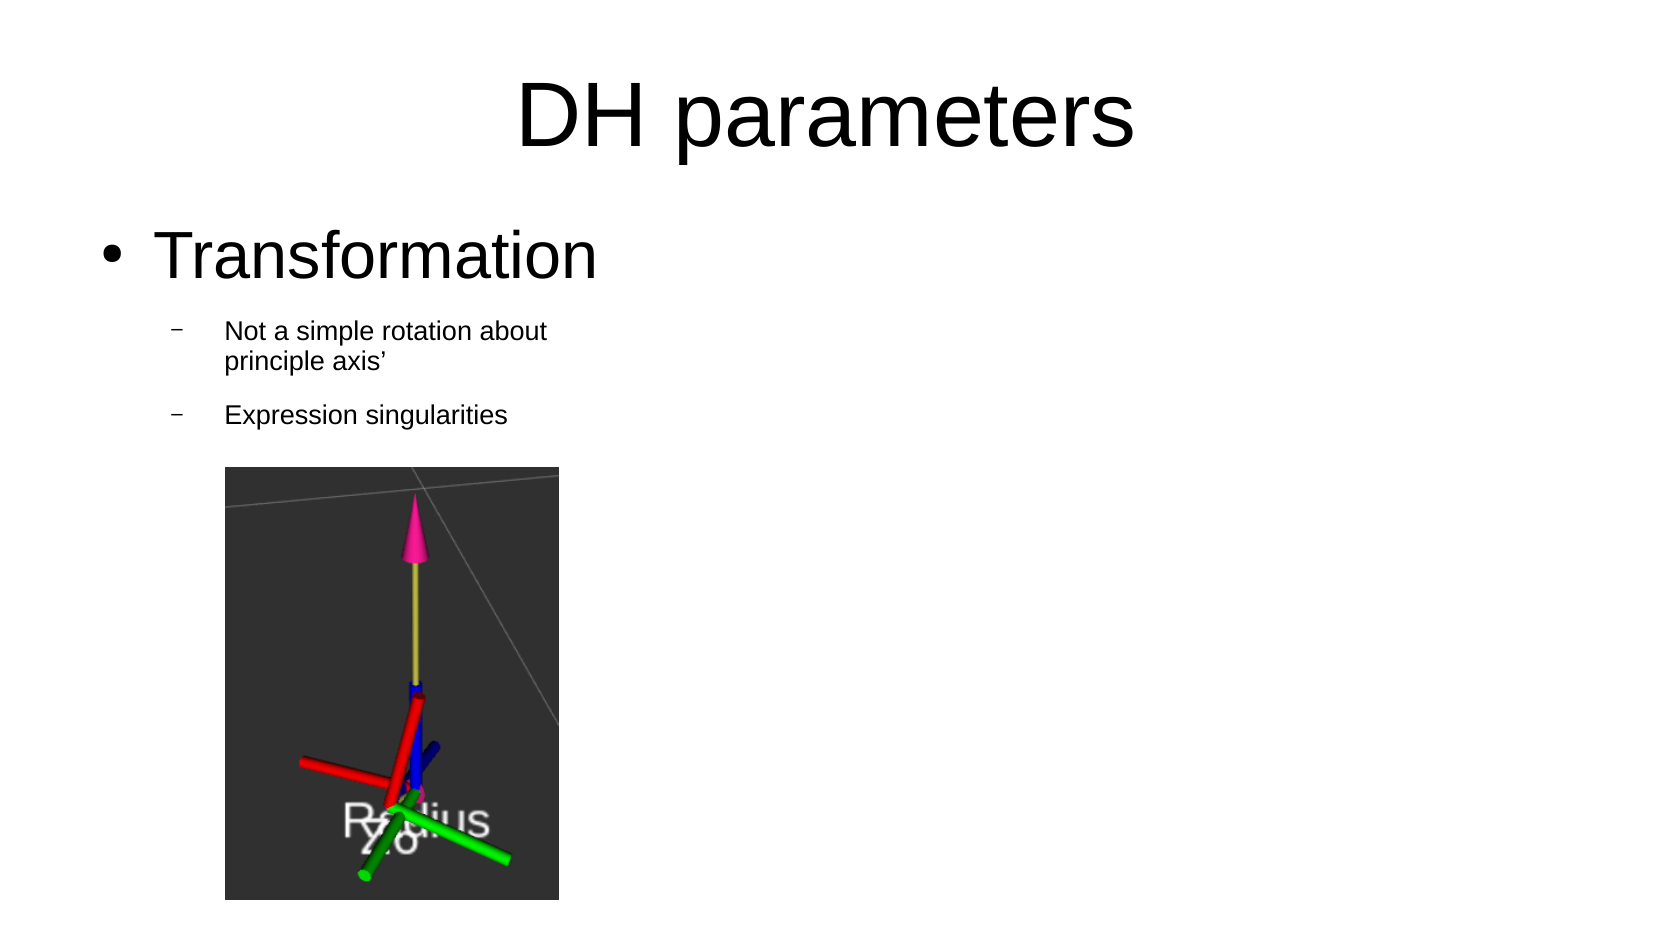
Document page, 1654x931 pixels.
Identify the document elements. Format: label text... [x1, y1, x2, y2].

list Transformation Not a simple rotation about principle axis’ Expression singularities [82, 217, 1571, 758]
title DH parameters [82, 37, 1571, 193]
picture [225, 467, 559, 901]
